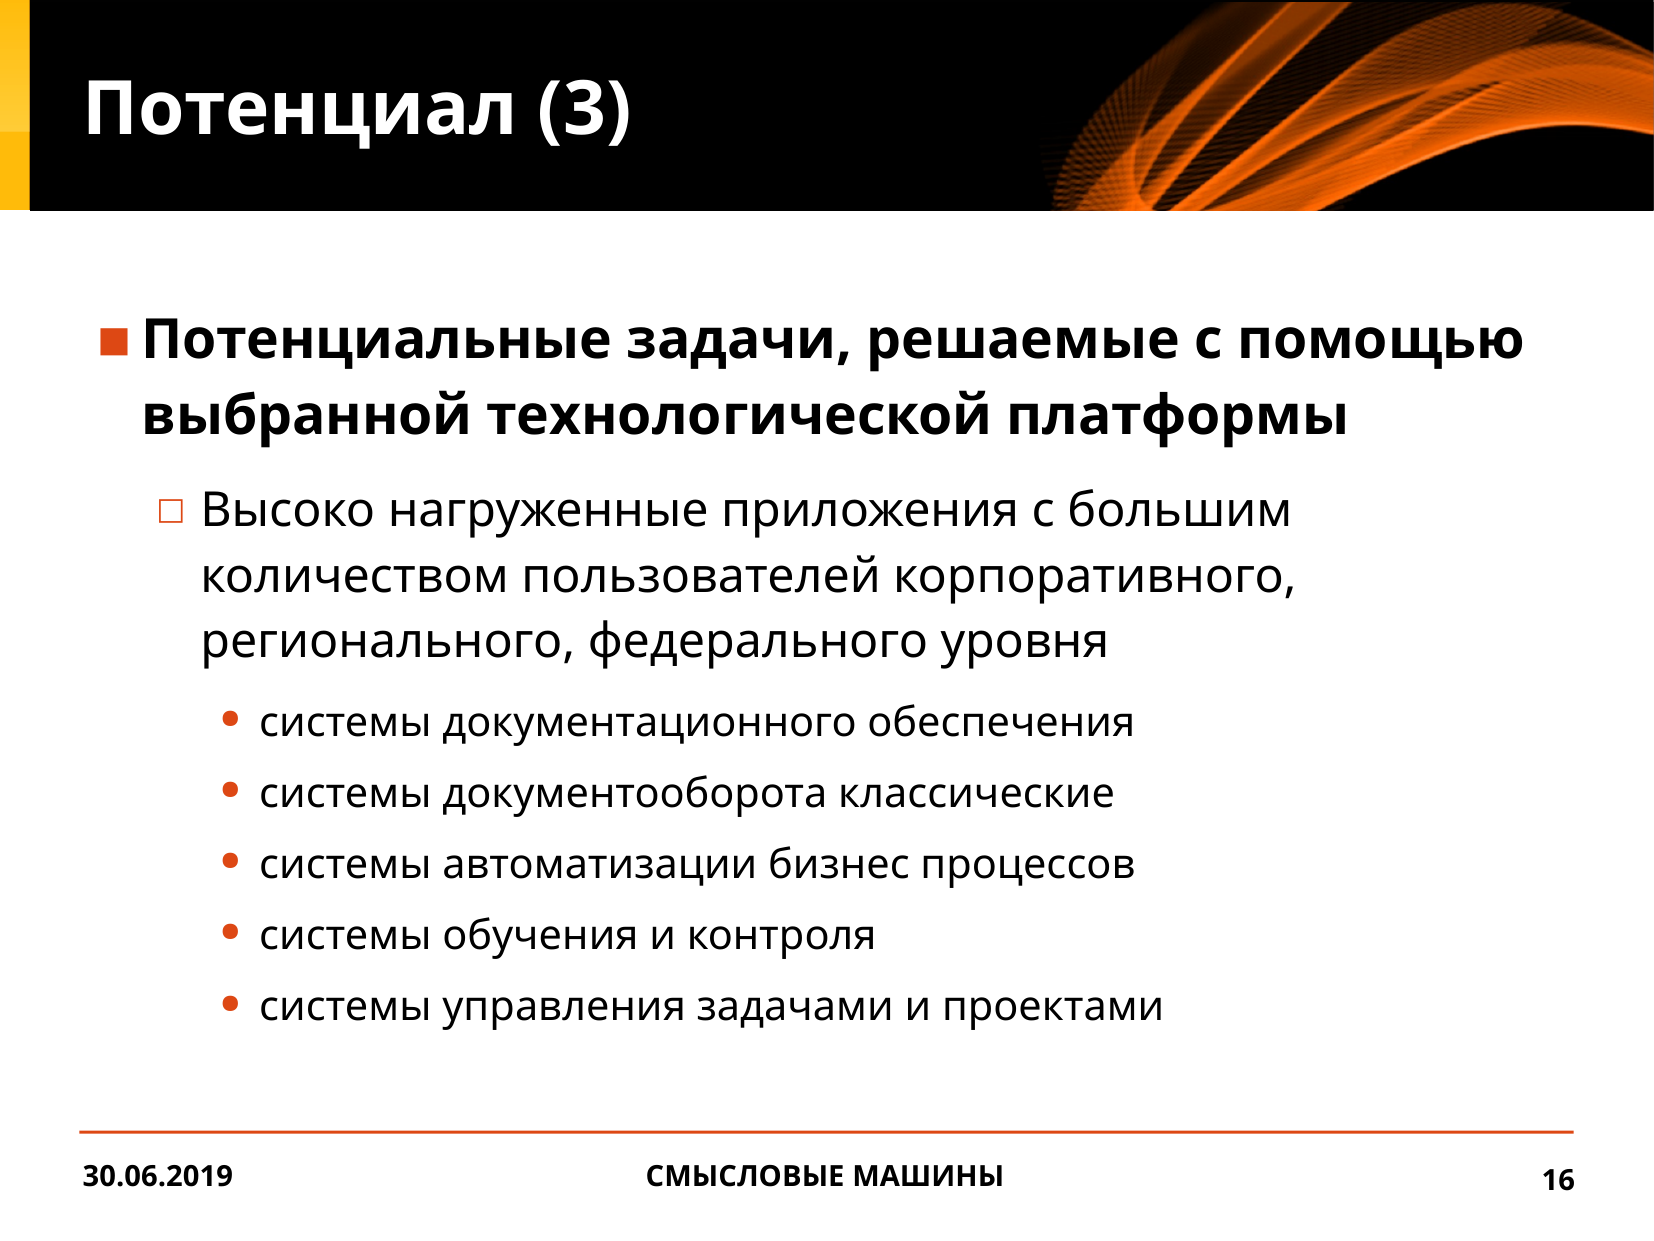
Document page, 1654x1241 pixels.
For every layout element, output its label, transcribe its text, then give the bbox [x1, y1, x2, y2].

picture [0, 0, 1654, 211]
list Потенциальные задачи, решаемые с помощью выбранной технологической платформы Высоко нагруженные приложения с большим количеством пользователей корпоративного, регионального, федерального уровня системы документационного обеспечения системы документооборота классические системы автоматизации бизнес процессов системы обучения и контроля системы управления задачами и проектами [82, 300, 1576, 1051]
title Потенциал (3) [82, 1, 1576, 209]
